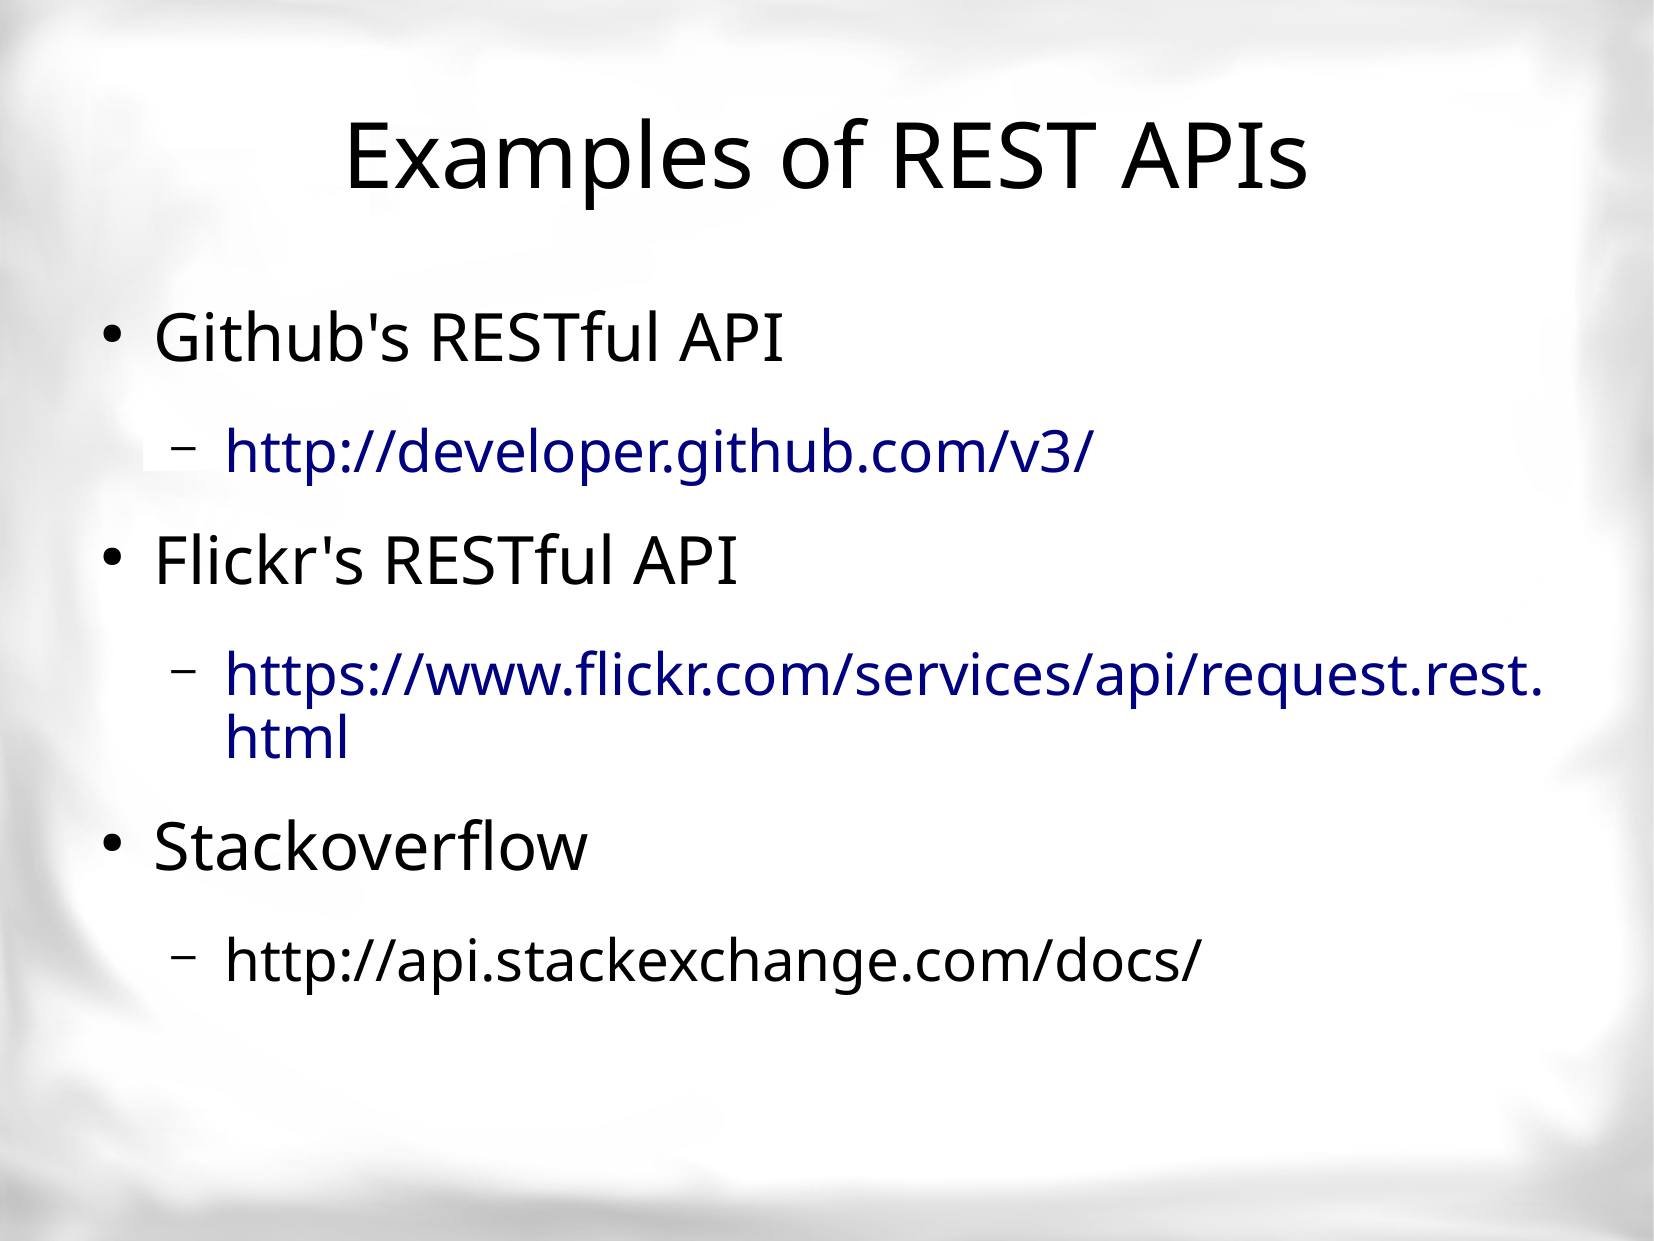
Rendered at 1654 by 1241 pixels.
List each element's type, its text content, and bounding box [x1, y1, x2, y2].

title Examples of REST APIs [82, 49, 1571, 257]
list Github's RESTful API http://developer.github.com/v3/ Flickr's RESTful API https://www.flickr.com/services/api/request.rest.html Stackoverflow http://api.stackexchange.com/docs/ [82, 290, 1571, 1010]
picture [0, 0, 1654, 1241]
